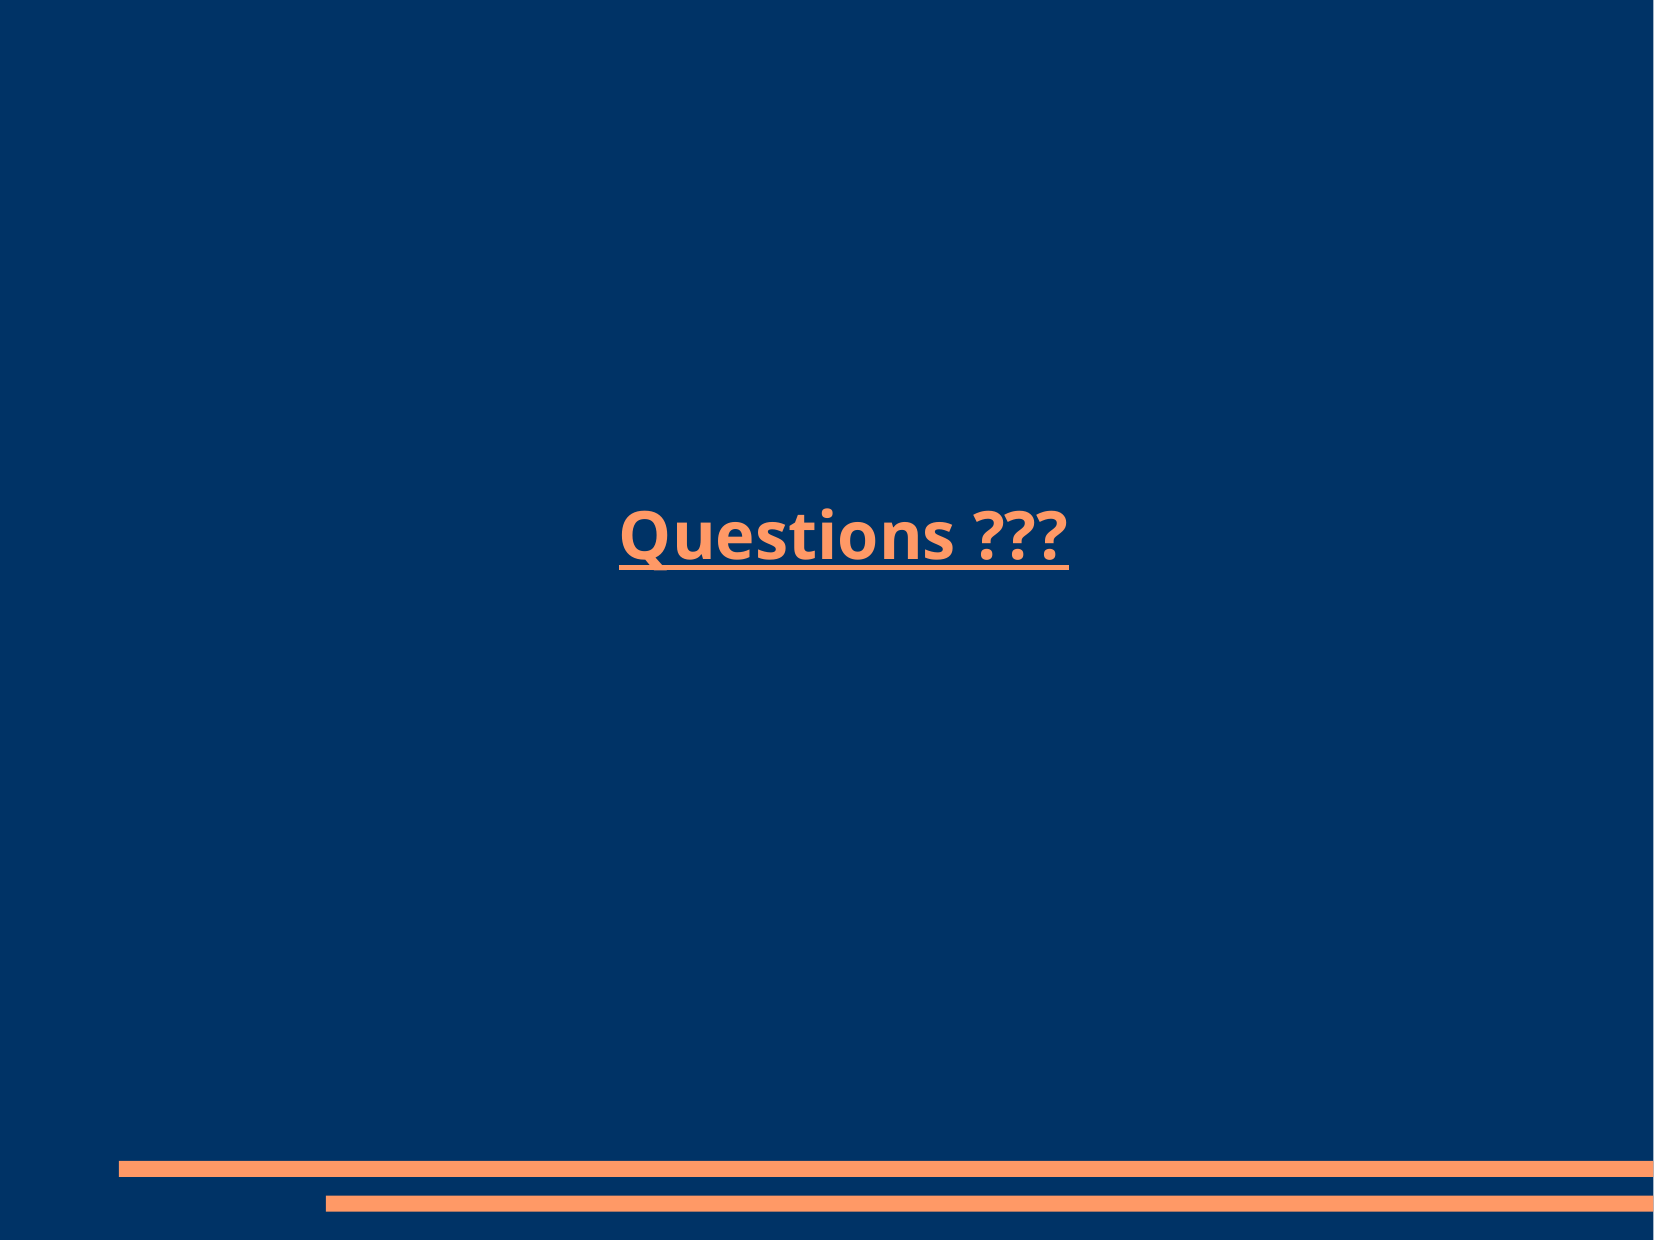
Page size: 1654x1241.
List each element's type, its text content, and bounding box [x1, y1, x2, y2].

title Questions ??? [187, 467, 1501, 601]
